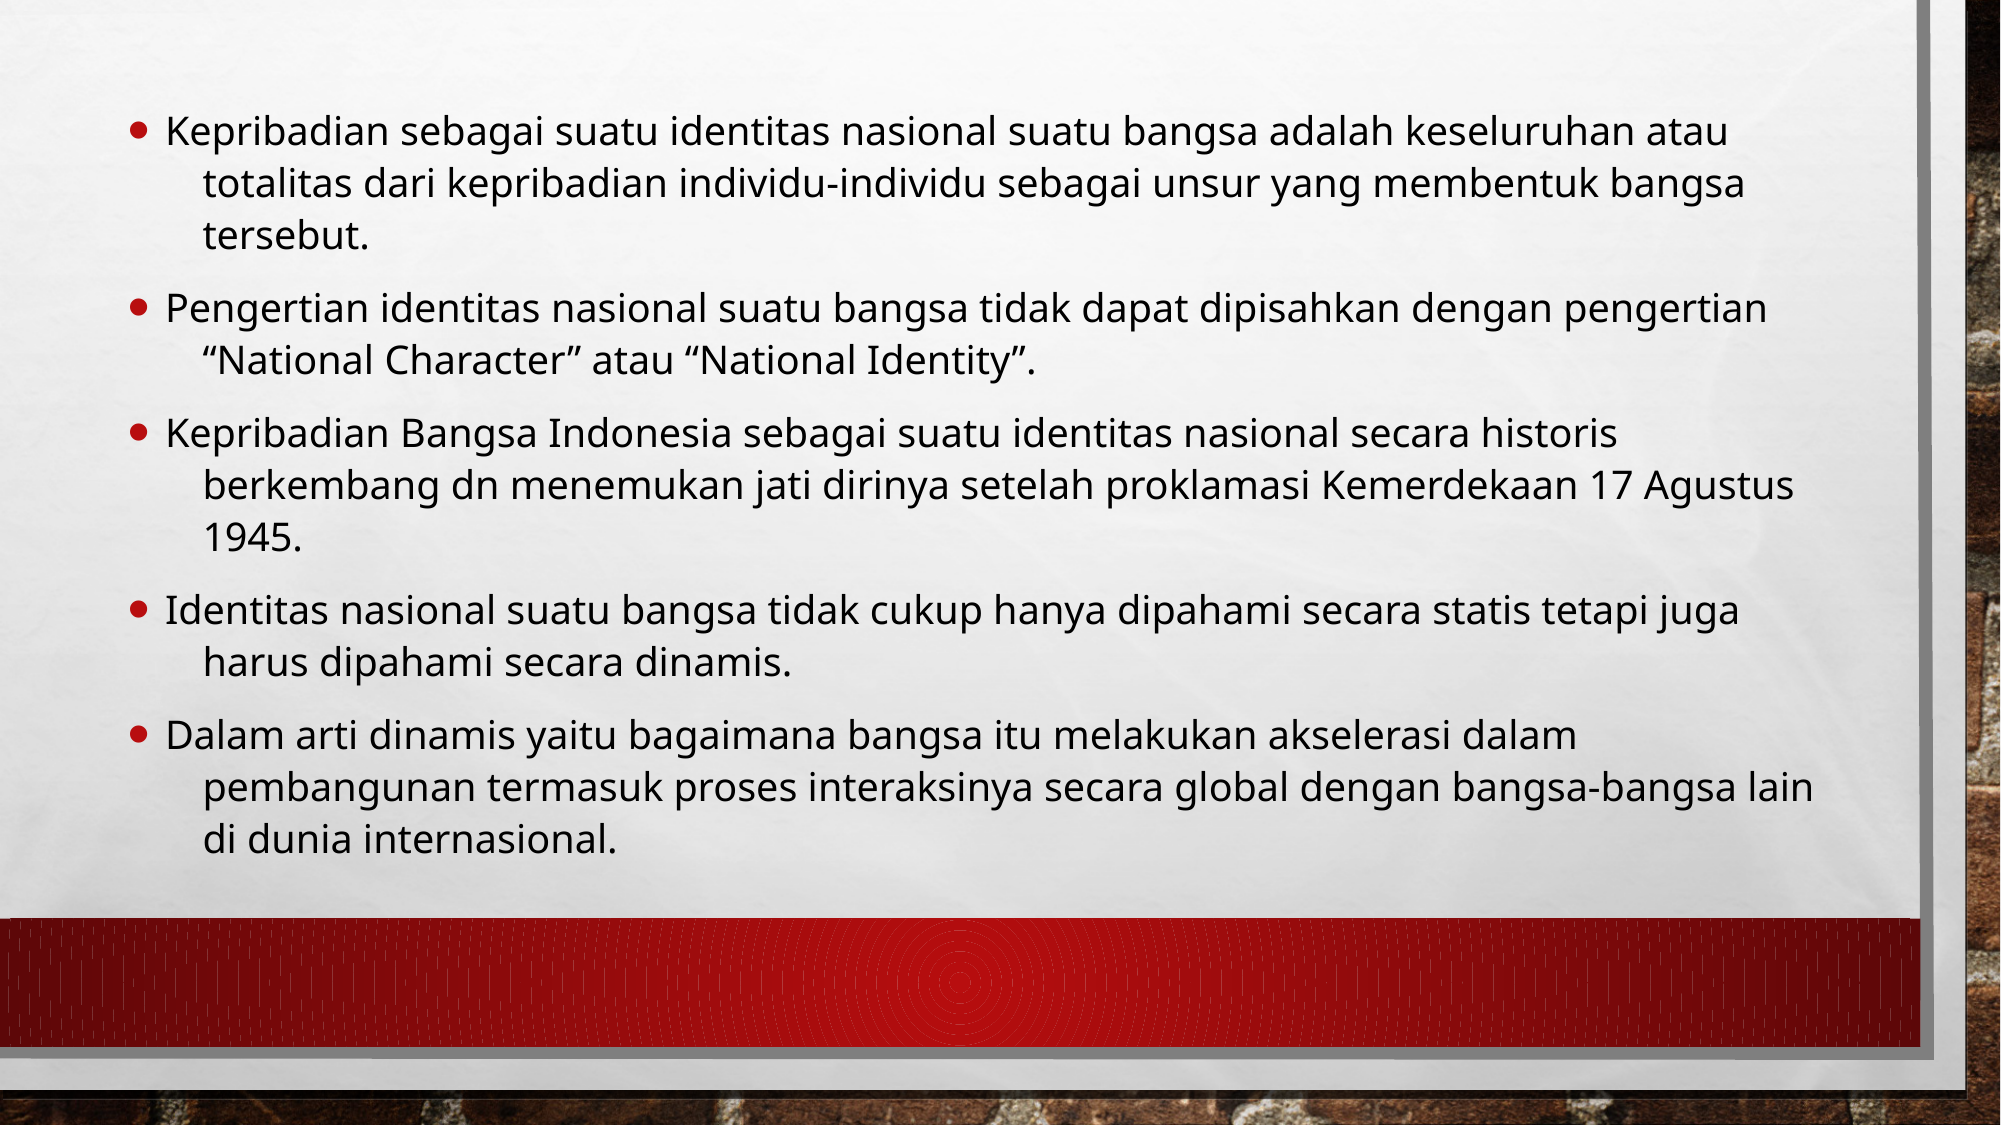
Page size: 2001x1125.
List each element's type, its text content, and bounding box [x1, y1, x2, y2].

list Kepribadian sebagai suatu identitas nasional suatu bangsa adalah keseluruhan atau totalitas dari kepribadian individu-individu sebagai unsur yang membentuk bangsa tersebut. Pengertian identitas nasional suatu bangsa tidak dapat dipisahkan dengan pengertian “National Character” atau “National Identity”. Kepribadian Bangsa Indonesia sebagai suatu identitas nasional secara historis berkembang dn menemukan jati dirinya setelah proklamasi Kemerdekaan 17 Agustus 1945. Identitas nasional suatu bangsa tidak cukup hanya dipahami secara statis tetapi juga harus dipahami secara dinamis. Dalam arti dinamis yaitu bagaimana bangsa itu melakukan akselerasi dalam pembangunan termasuk proses interaksinya secara global dengan bangsa-bangsa lain di dunia internasional. [112, 81, 1843, 882]
